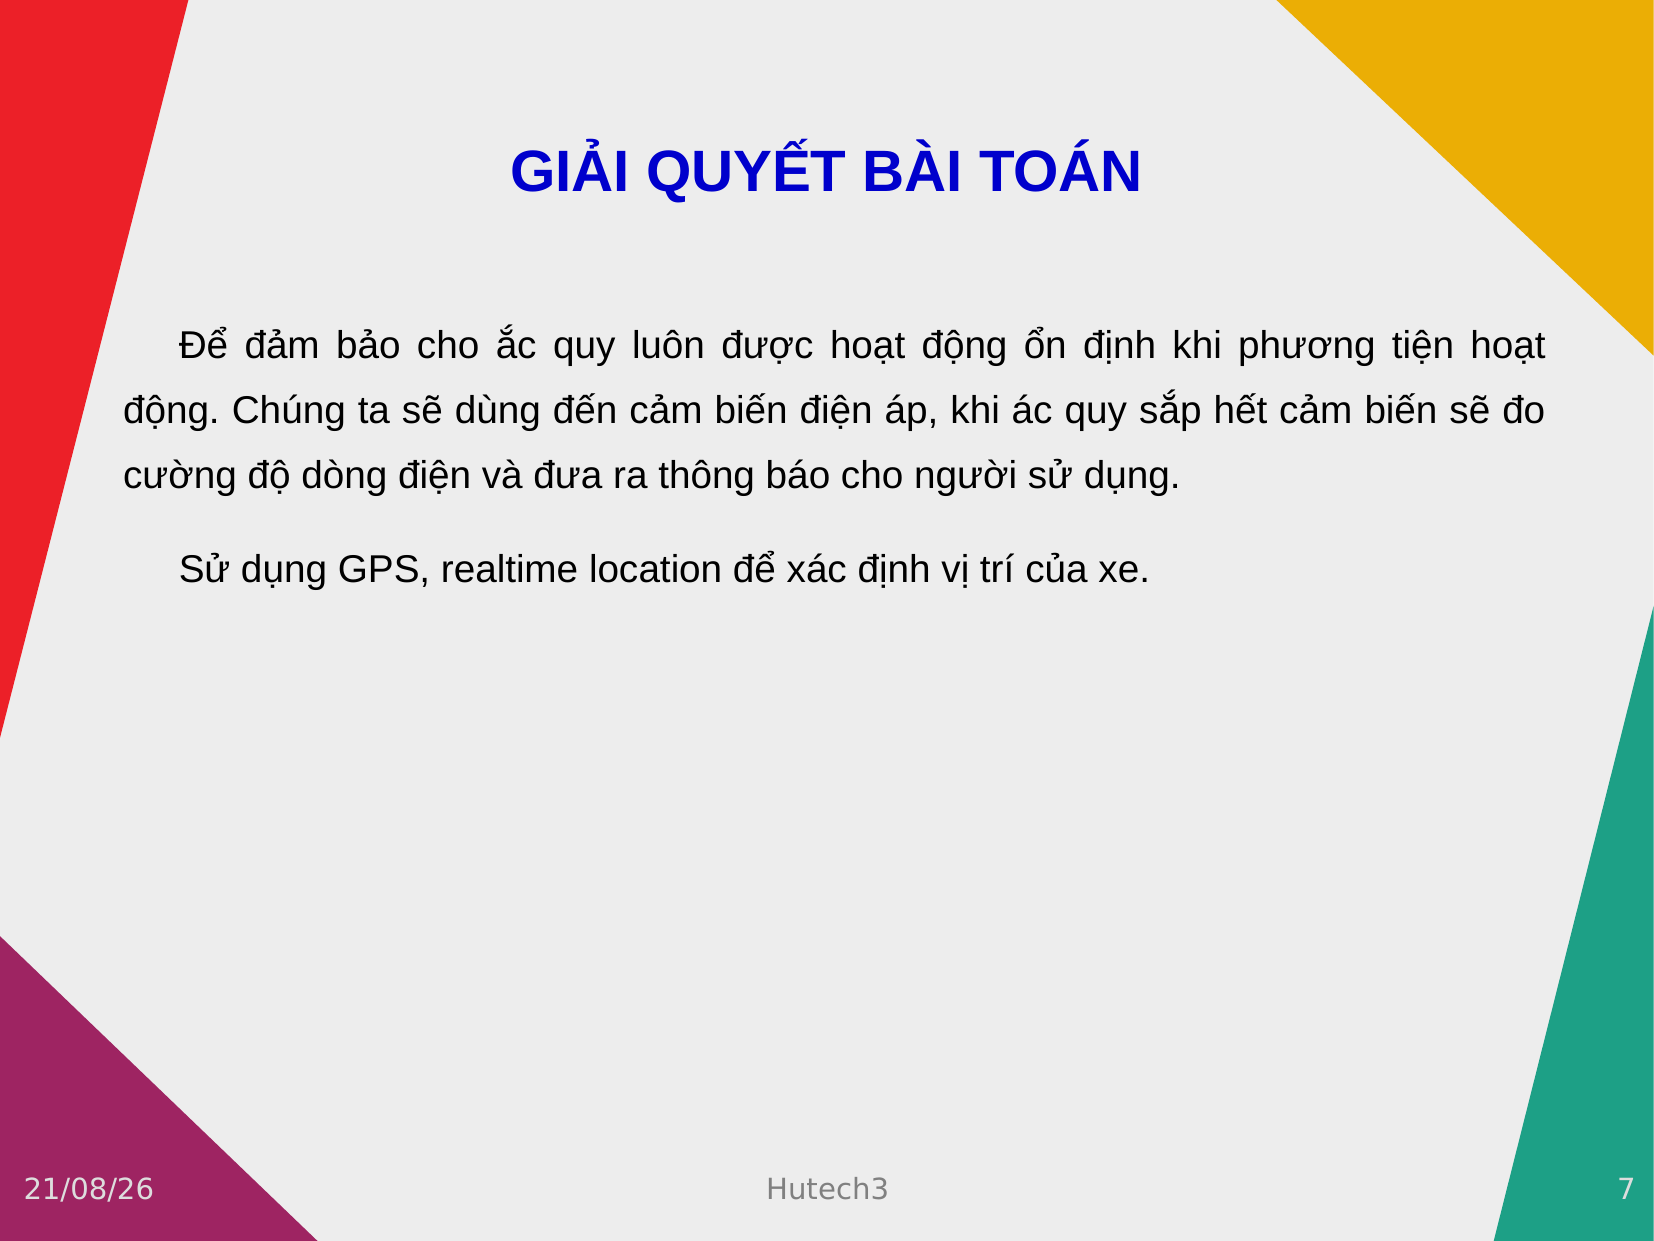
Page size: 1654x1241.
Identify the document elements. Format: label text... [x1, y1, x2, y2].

title GIẢI QUYẾT BÀI TOÁN [114, 73, 1539, 271]
list Để đảm bảo cho ắc quy luôn được hoạt động ổn định khi phương tiện hoạt động. Chúng ta sẽ dùng đến cảm biến điện áp, khi ác quy sắp hết cảm biến sẽ đo cường độ dòng điện và đưa ra thông báo cho người sử dụng. Sử dụng GPS, realtime location để xác định vị trí của xe. [123, 302, 1547, 1033]
